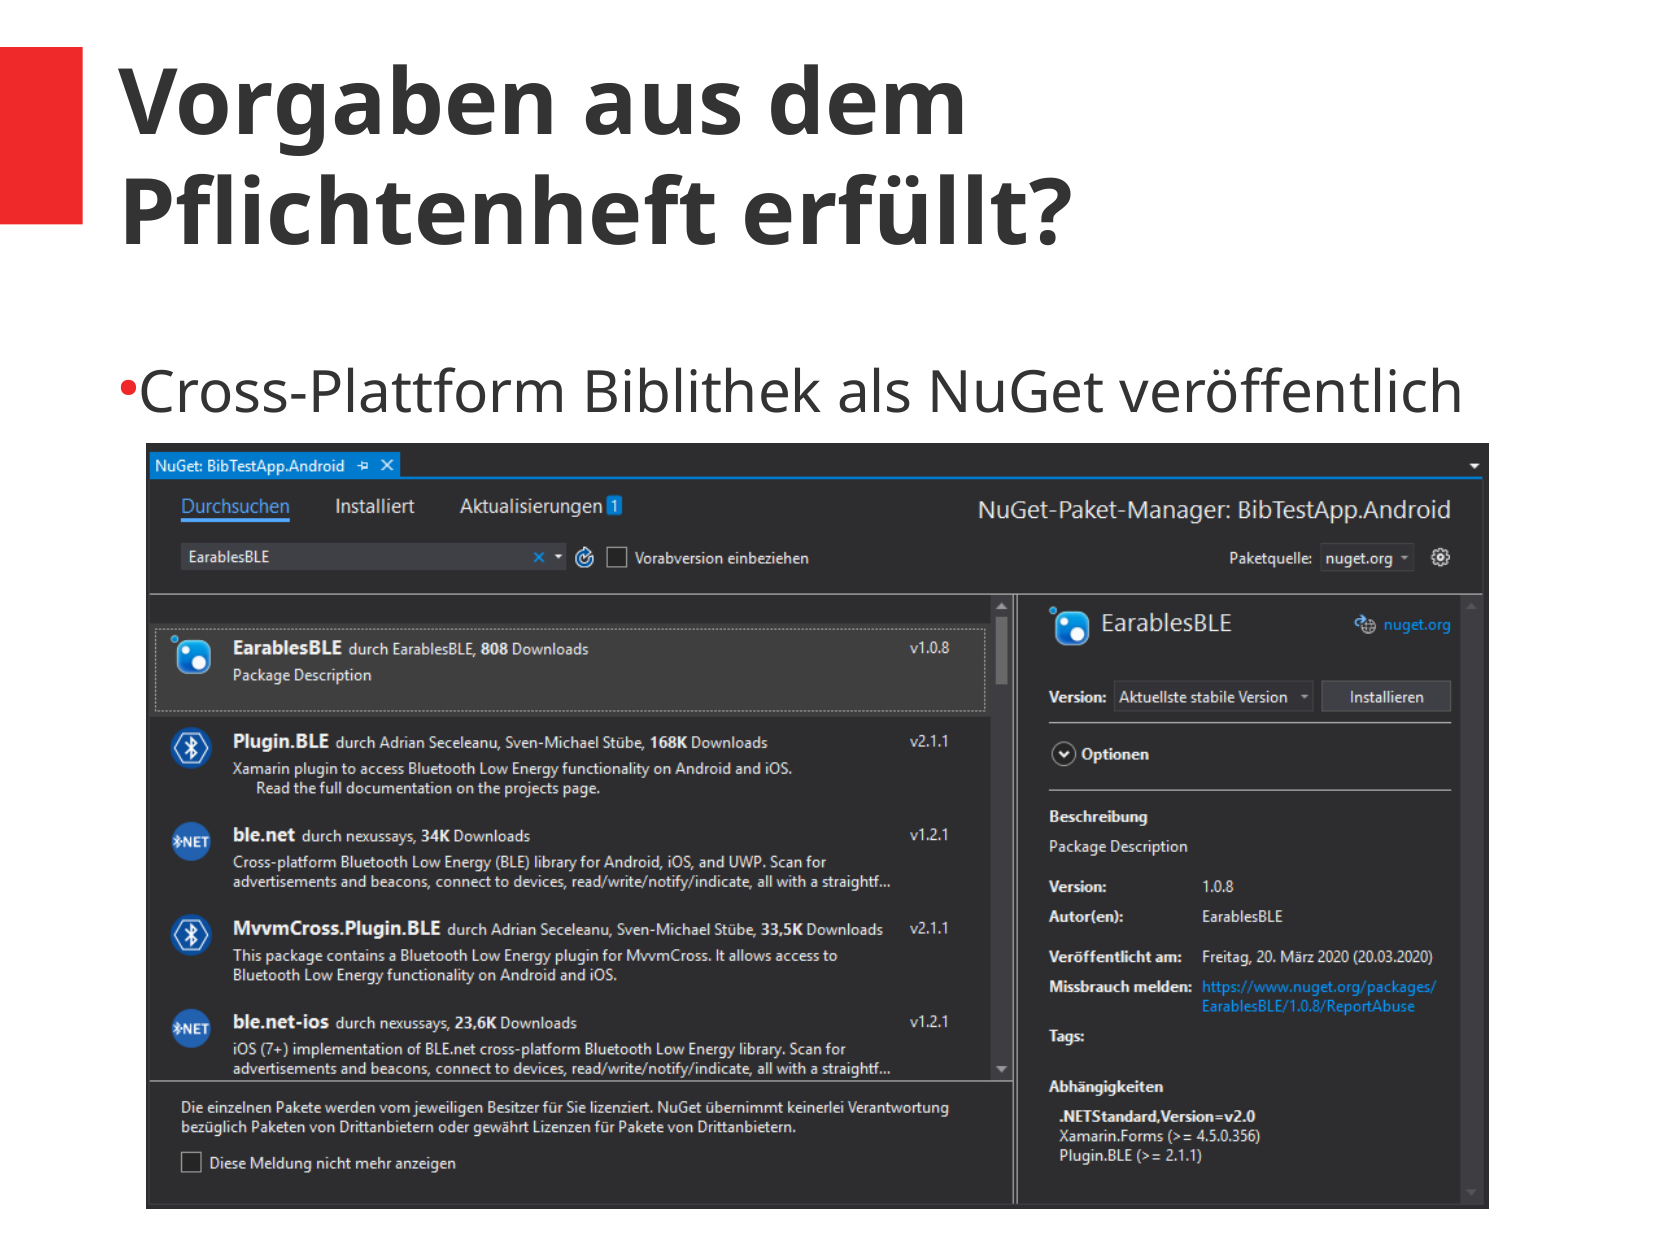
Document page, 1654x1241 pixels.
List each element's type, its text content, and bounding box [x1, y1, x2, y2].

picture [146, 443, 1489, 1209]
title Vorgaben aus dem Pflichtenheft erfüllt? [118, 27, 1571, 278]
text_box / [1185, 1129, 1571, 1216]
list Cross-Plattform Biblithek als NuGet veröffentlich [118, 354, 1536, 1074]
